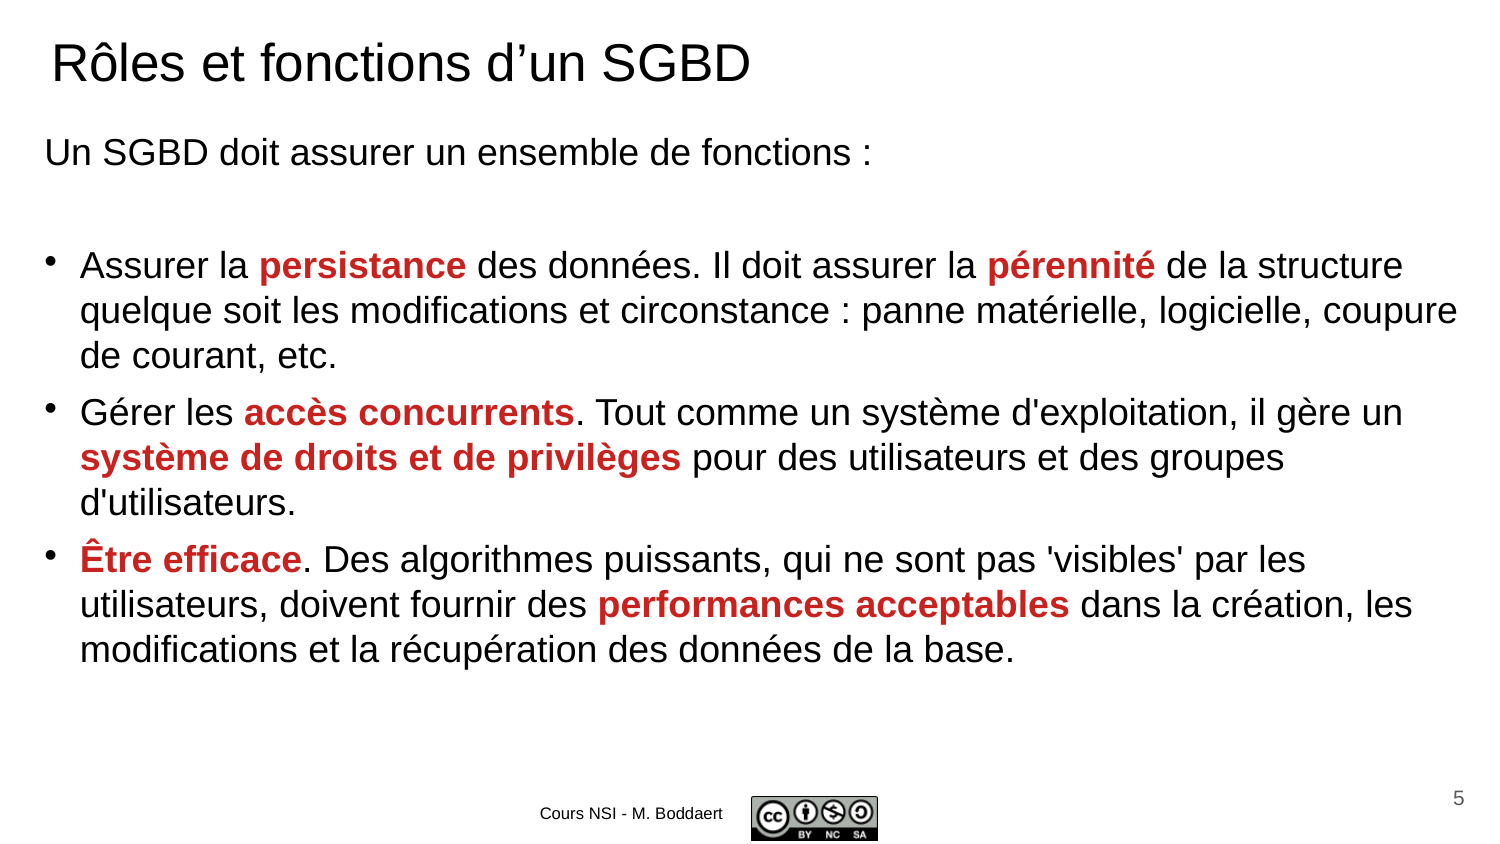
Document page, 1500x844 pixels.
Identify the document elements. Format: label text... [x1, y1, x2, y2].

slide_number <numéro> [1389, 764, 1480, 830]
text_box Un SGBD doit assurer un ensemble de fonctions : Assurer la persistance des données. Il doit assurer la pérennité de la structure quelque soit les modifications et circonstance : panne matérielle, logicielle, coupure de courant, etc. Gérer les accès concurrents. Tout comme un système d'exploitation, il gère un système de droits et de privilèges pour des utilisateurs et des groupes d'utilisateurs. Être efficace. Des algorithmes puissants, qui ne sont pas 'visibles' par les utilisateurs, doivent fournir des performances acceptables dans la création, les modifications et la récupération des données de la base. [29, 120, 1477, 760]
title Rôles et fonctions d’un SGBD [51, 13, 1449, 108]
picture [751, 796, 878, 841]
